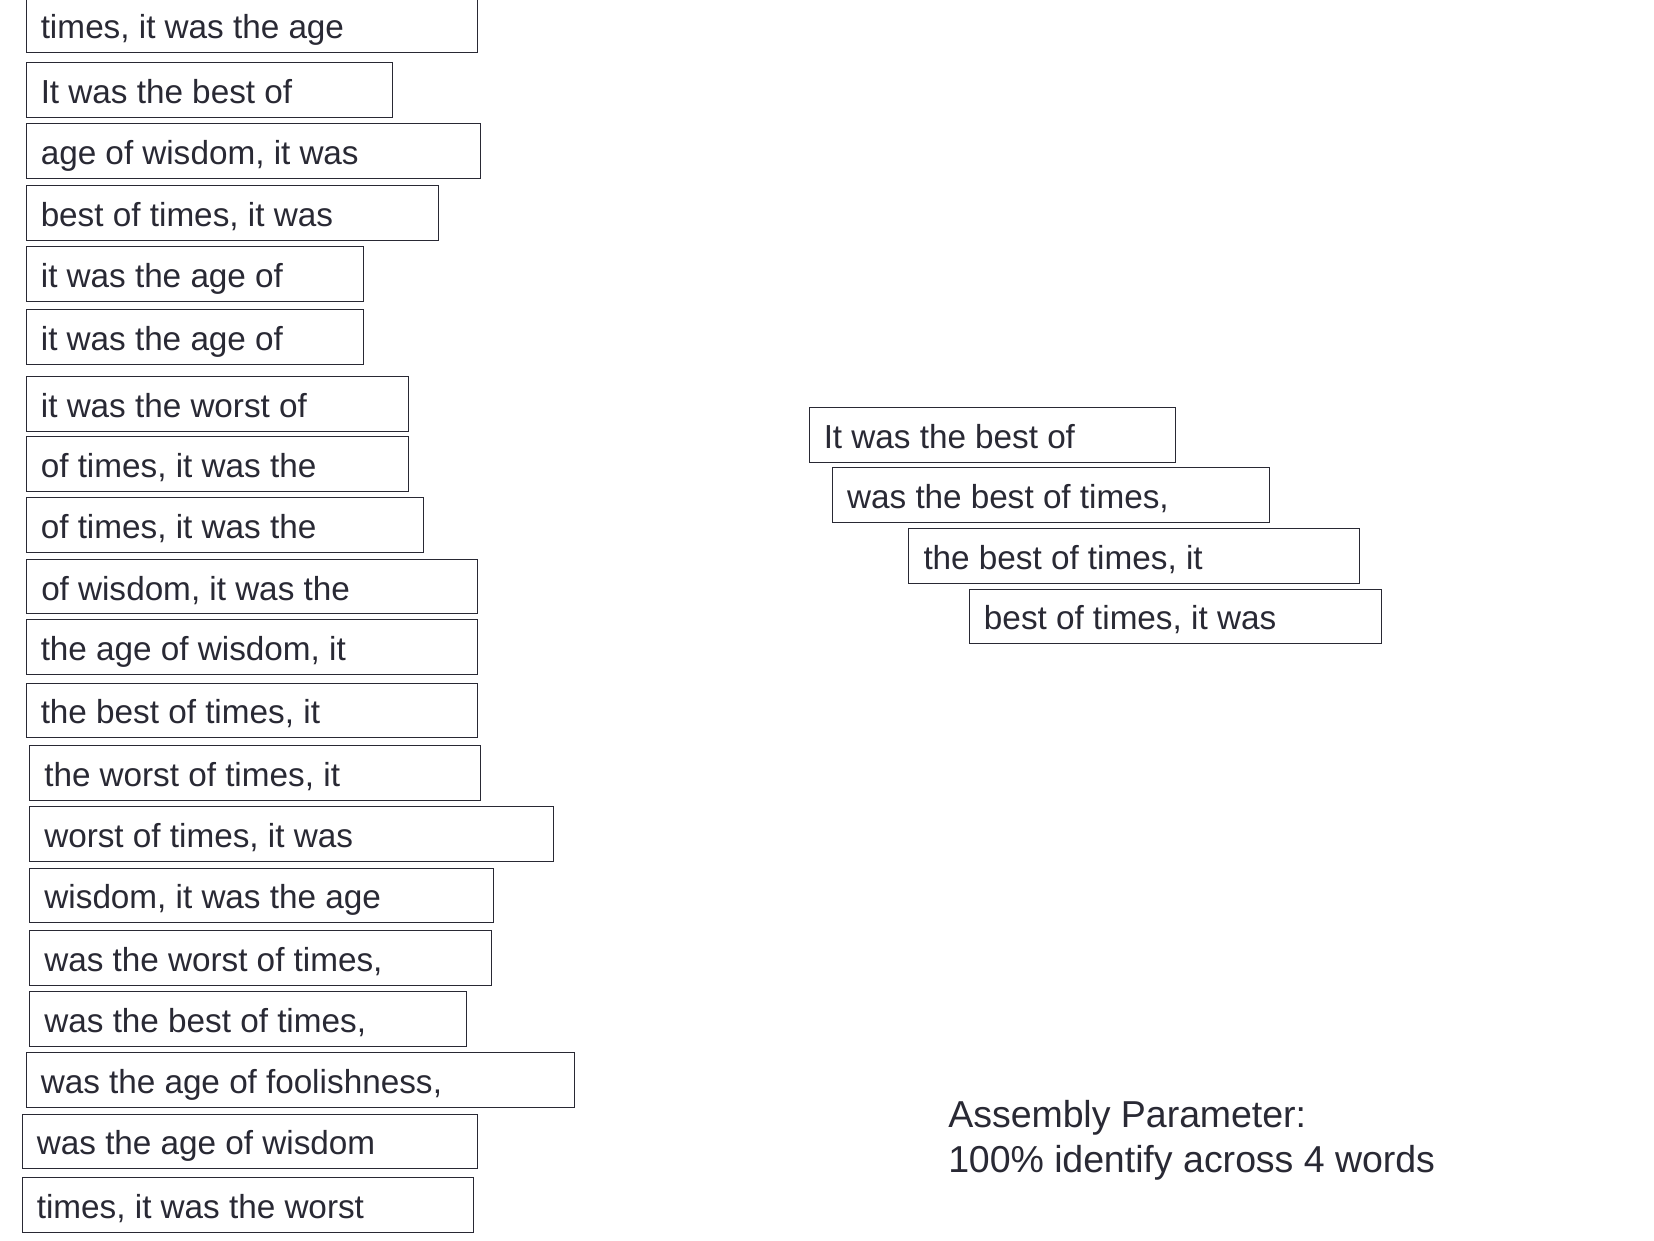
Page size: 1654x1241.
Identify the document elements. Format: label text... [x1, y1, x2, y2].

text_box times, it was the worst [22, 1177, 474, 1233]
text_box of times, it was the [26, 497, 424, 553]
text_box the age of wisdom, it [26, 619, 478, 675]
text_box of wisdom, it was the [26, 559, 478, 614]
text_box was the age of wisdom [22, 1114, 478, 1169]
text_box best of times, it was [26, 185, 439, 241]
text_box was the age of foolishness, [26, 1052, 575, 1108]
text_box was the worst of times, [29, 930, 492, 986]
text_box It was the best of [809, 407, 1176, 463]
text_box was the best of times, [29, 991, 467, 1047]
text_box it was the age of [26, 246, 364, 302]
text_box Assembly Parameter: 100% identify across 4 words [933, 1082, 1590, 1188]
text_box was the best of times, [832, 467, 1270, 523]
text_box it was the worst of [26, 376, 409, 432]
text_box the best of times, it [908, 528, 1360, 584]
text_box times, it was the age [26, 0, 478, 53]
text_box It was the best of [26, 62, 393, 118]
text_box it was the age of [26, 309, 364, 365]
text_box worst of times, it was [29, 806, 554, 862]
text_box the worst of times, it [29, 745, 481, 801]
text_box of times, it was the [26, 436, 409, 492]
text_box wisdom, it was the age [29, 868, 494, 923]
text_box best of times, it was [969, 589, 1382, 644]
text_box the best of times, it [26, 683, 478, 738]
text_box age of wisdom, it was [26, 123, 481, 179]
